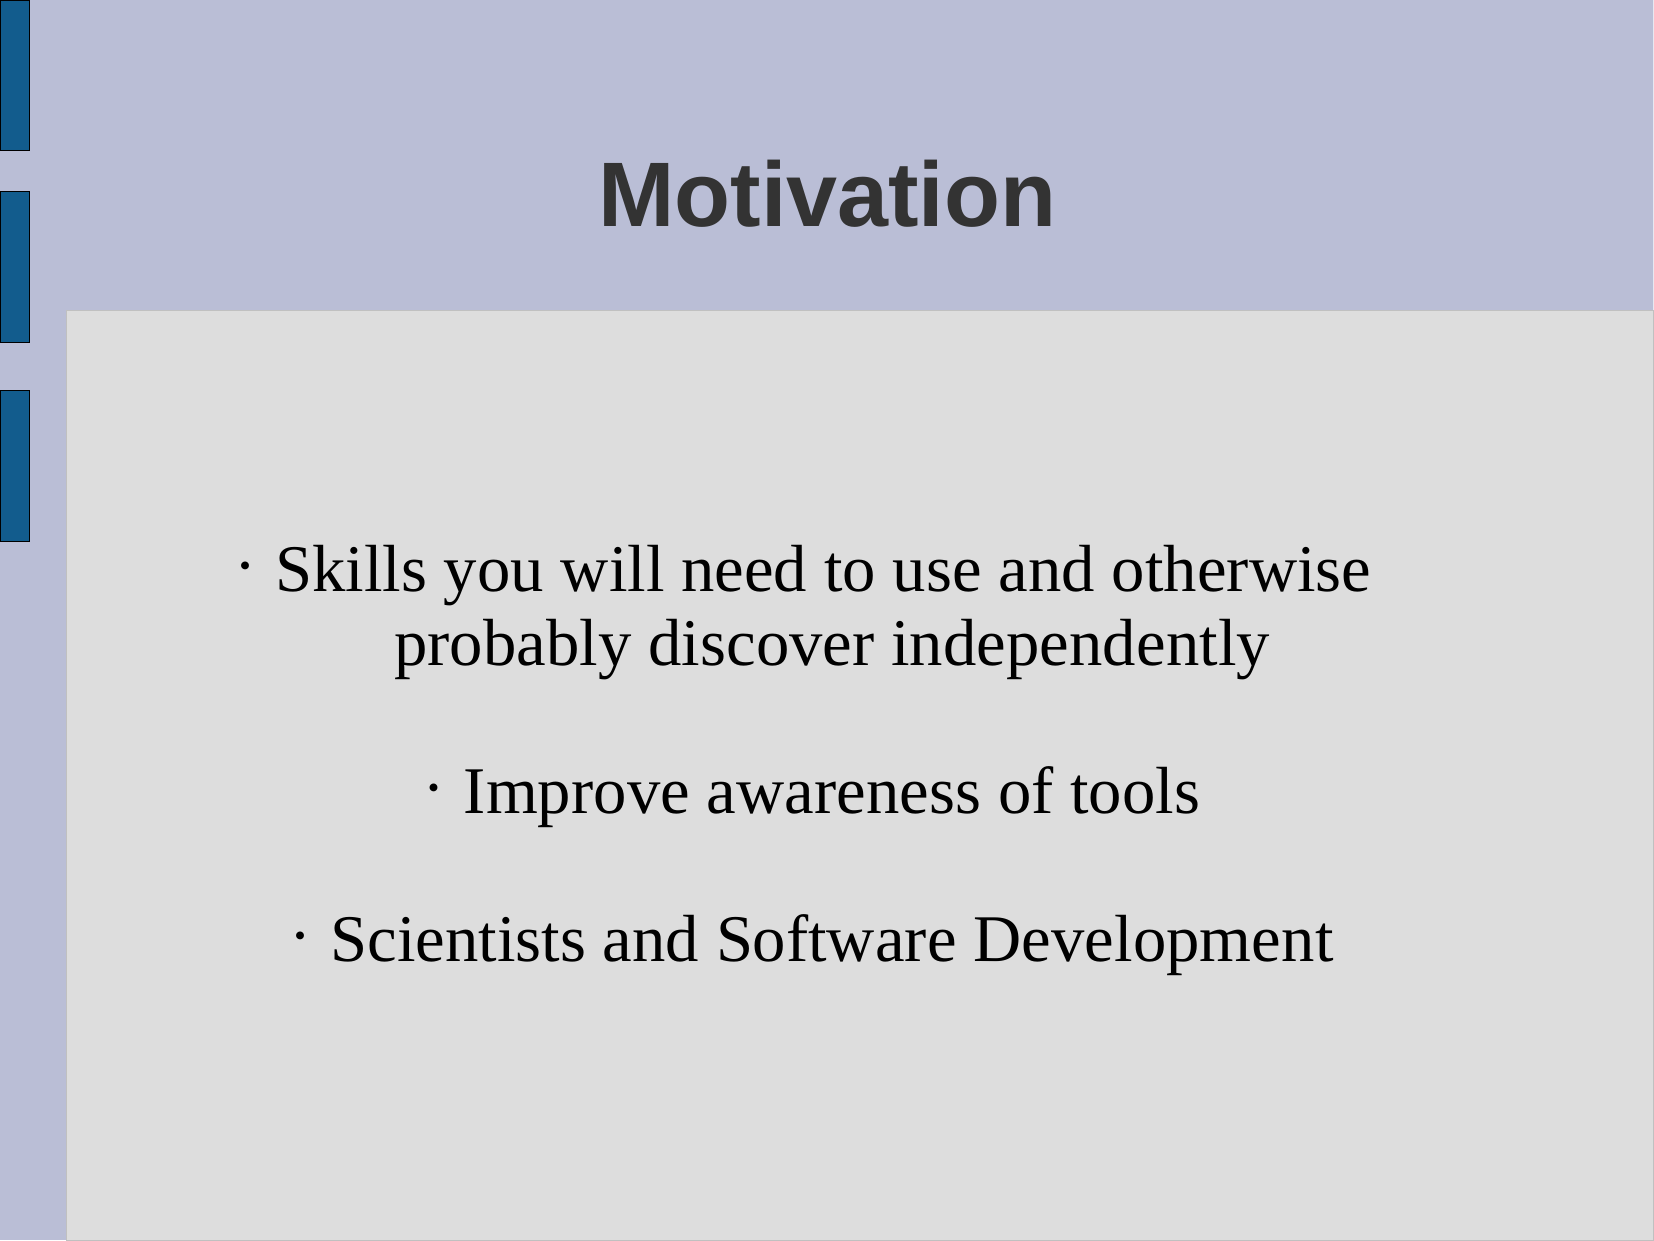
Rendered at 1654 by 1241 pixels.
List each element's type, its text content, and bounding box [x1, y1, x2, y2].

title Motivation [121, 98, 1534, 291]
subtitle Skills you will need to use and otherwise probably discover independently Improve awareness of tools Scientists and Software Development [121, 352, 1534, 1156]
